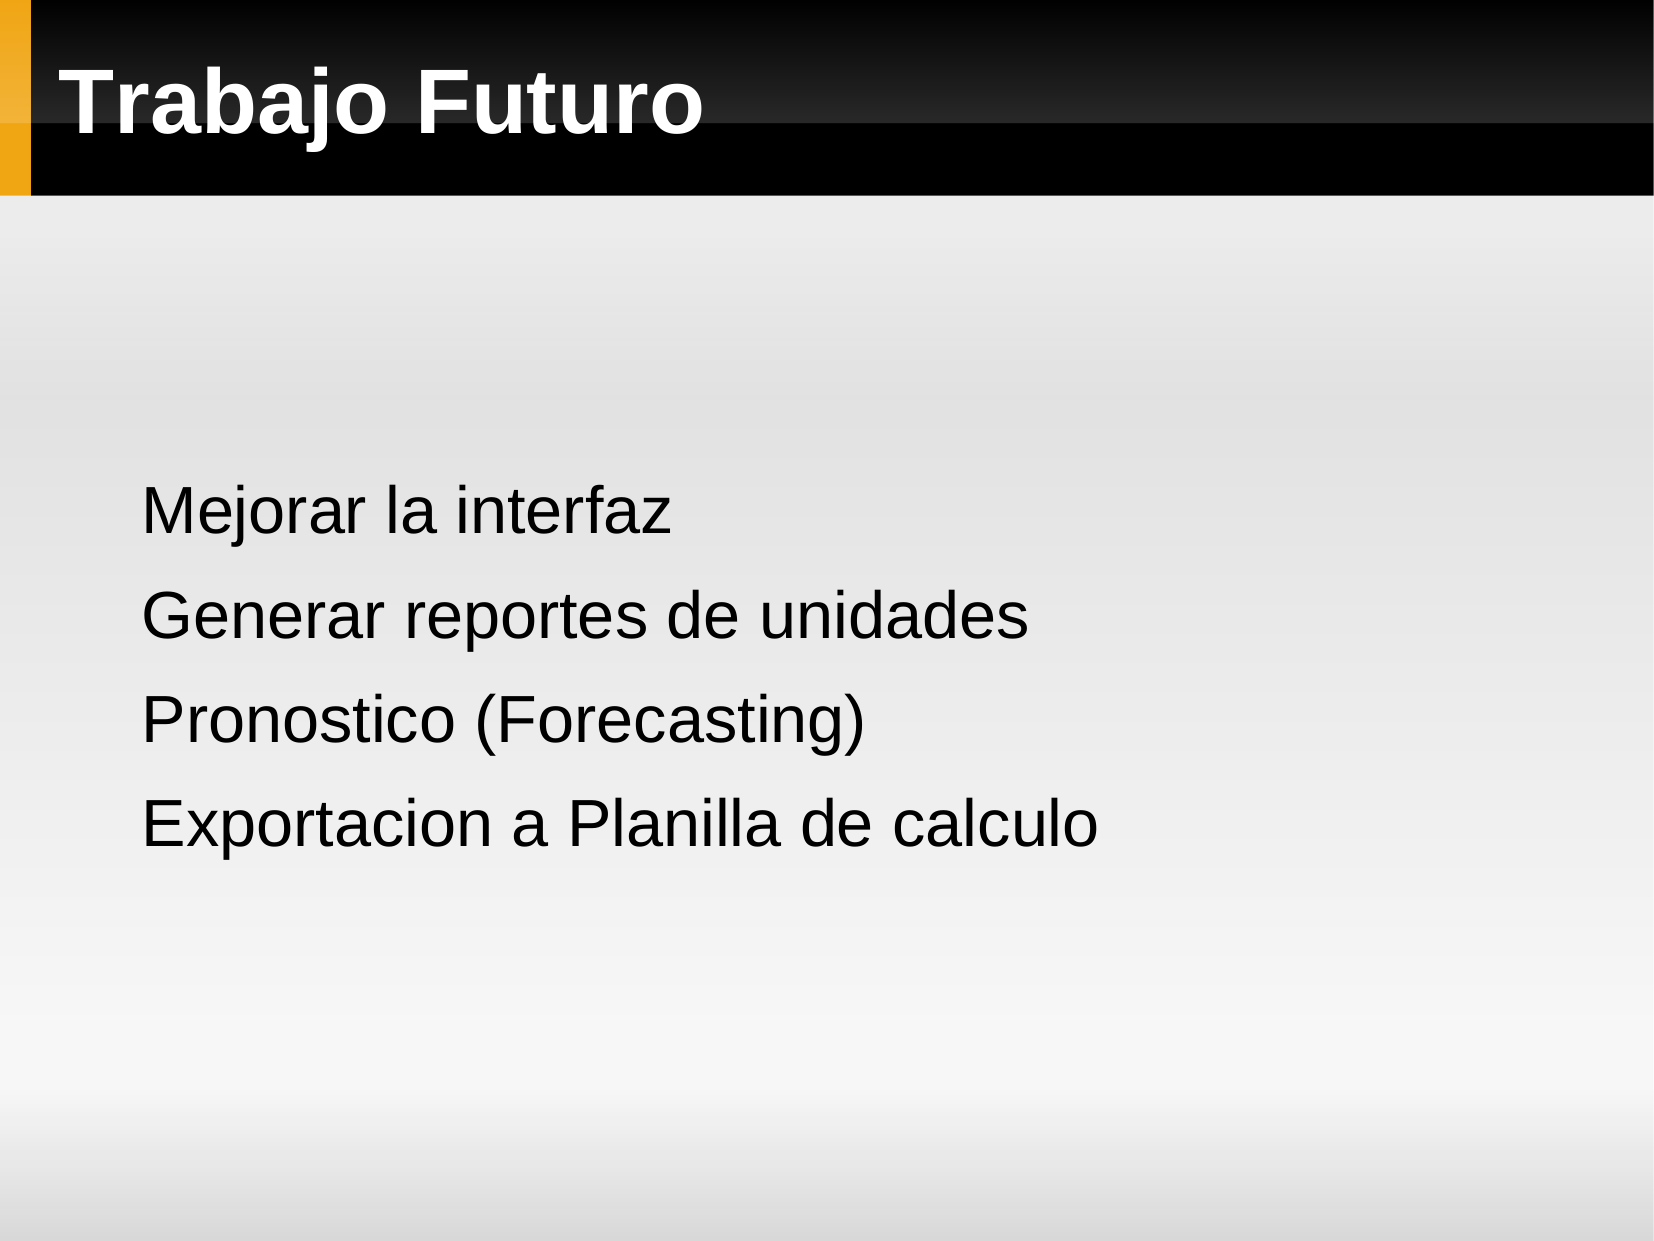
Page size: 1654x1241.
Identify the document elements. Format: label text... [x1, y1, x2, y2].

title Trabajo Futuro [59, 5, 1548, 199]
picture [0, 0, 1654, 1241]
list Mejorar la interfaz Generar reportes de unidades Pronostico (Forecasting) Exportacion a Planilla de calculo [124, 473, 1613, 1241]
